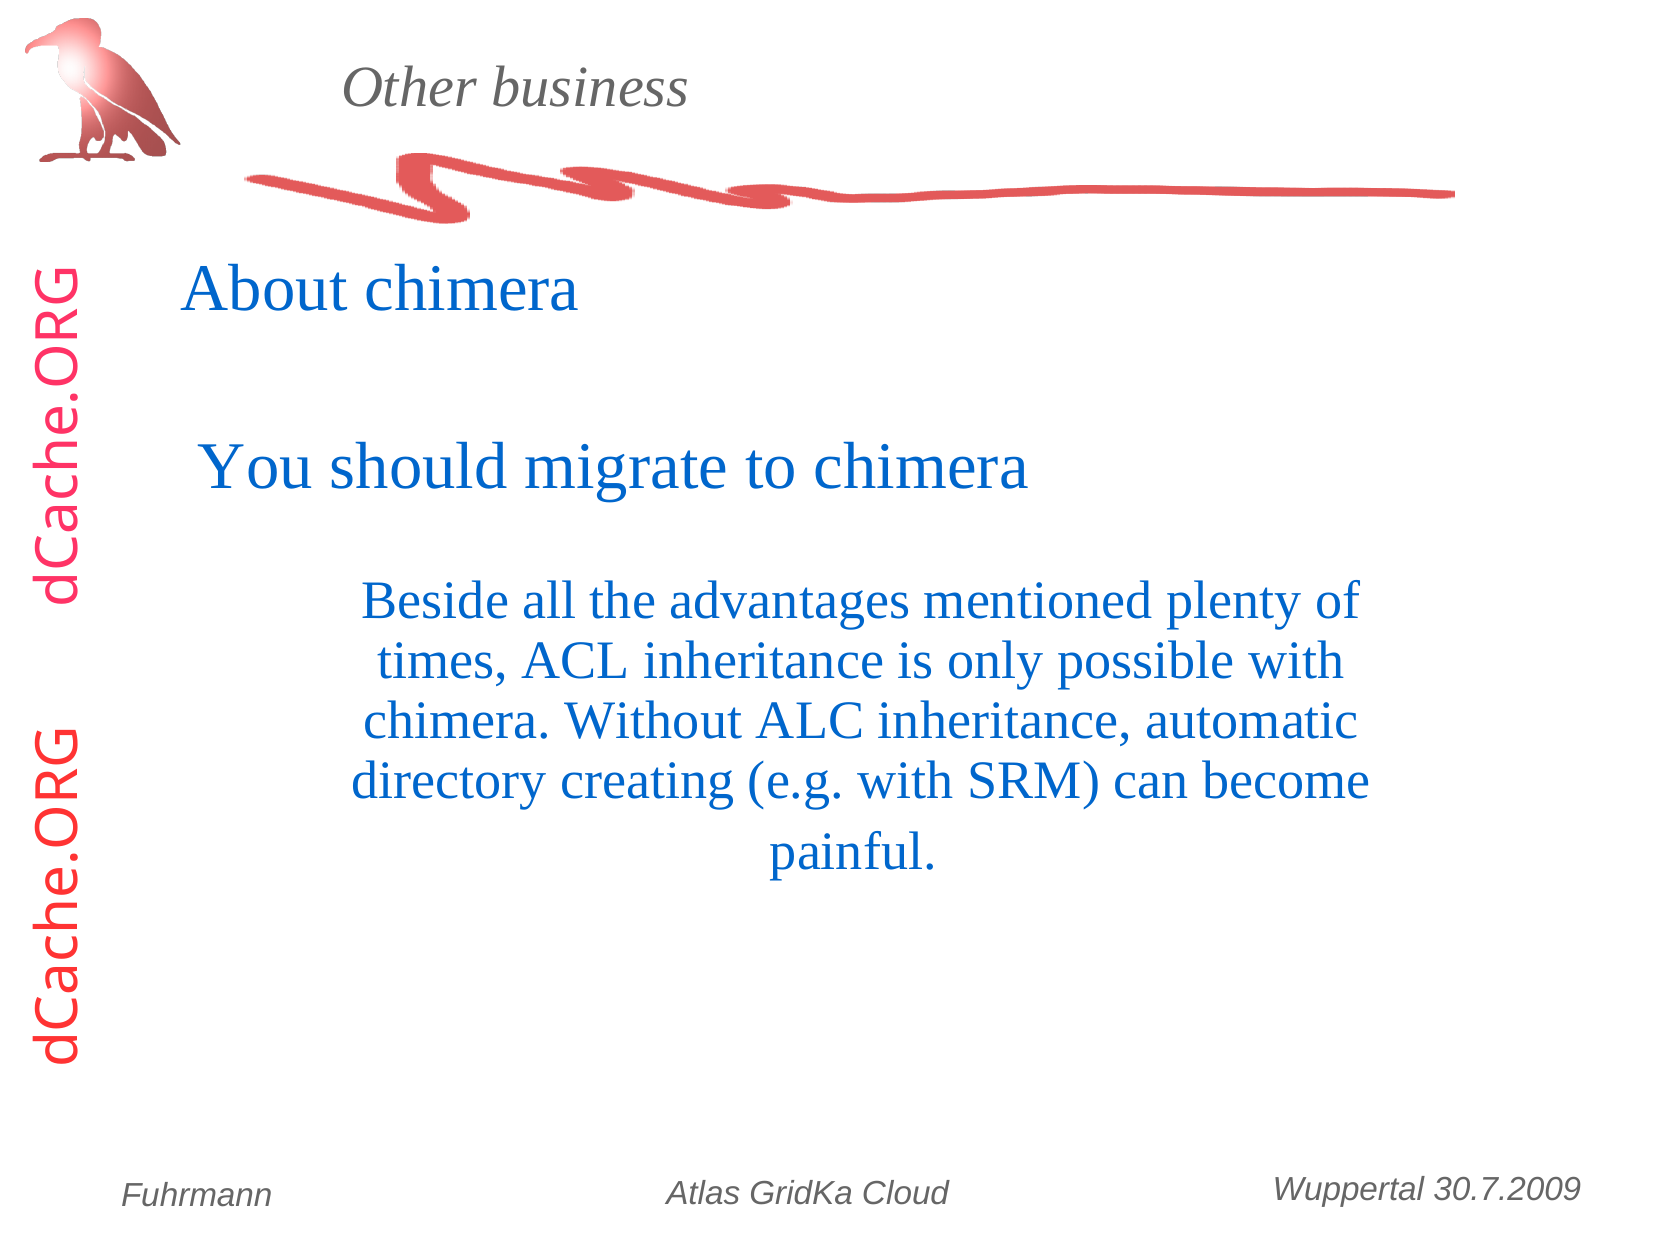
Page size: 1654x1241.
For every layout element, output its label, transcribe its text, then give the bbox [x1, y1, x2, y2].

text_box Other business [326, 47, 705, 130]
text_box You should migrate to chimera [183, 421, 1039, 514]
text_box Beside all the advantages mentioned plenty of times, ACL inheritance is only possible with chimera. Without ALC inheritance, automatic directory creating (e.g. with SRM) can become painful. [336, 562, 1508, 1018]
text_box About chimera [166, 243, 596, 336]
